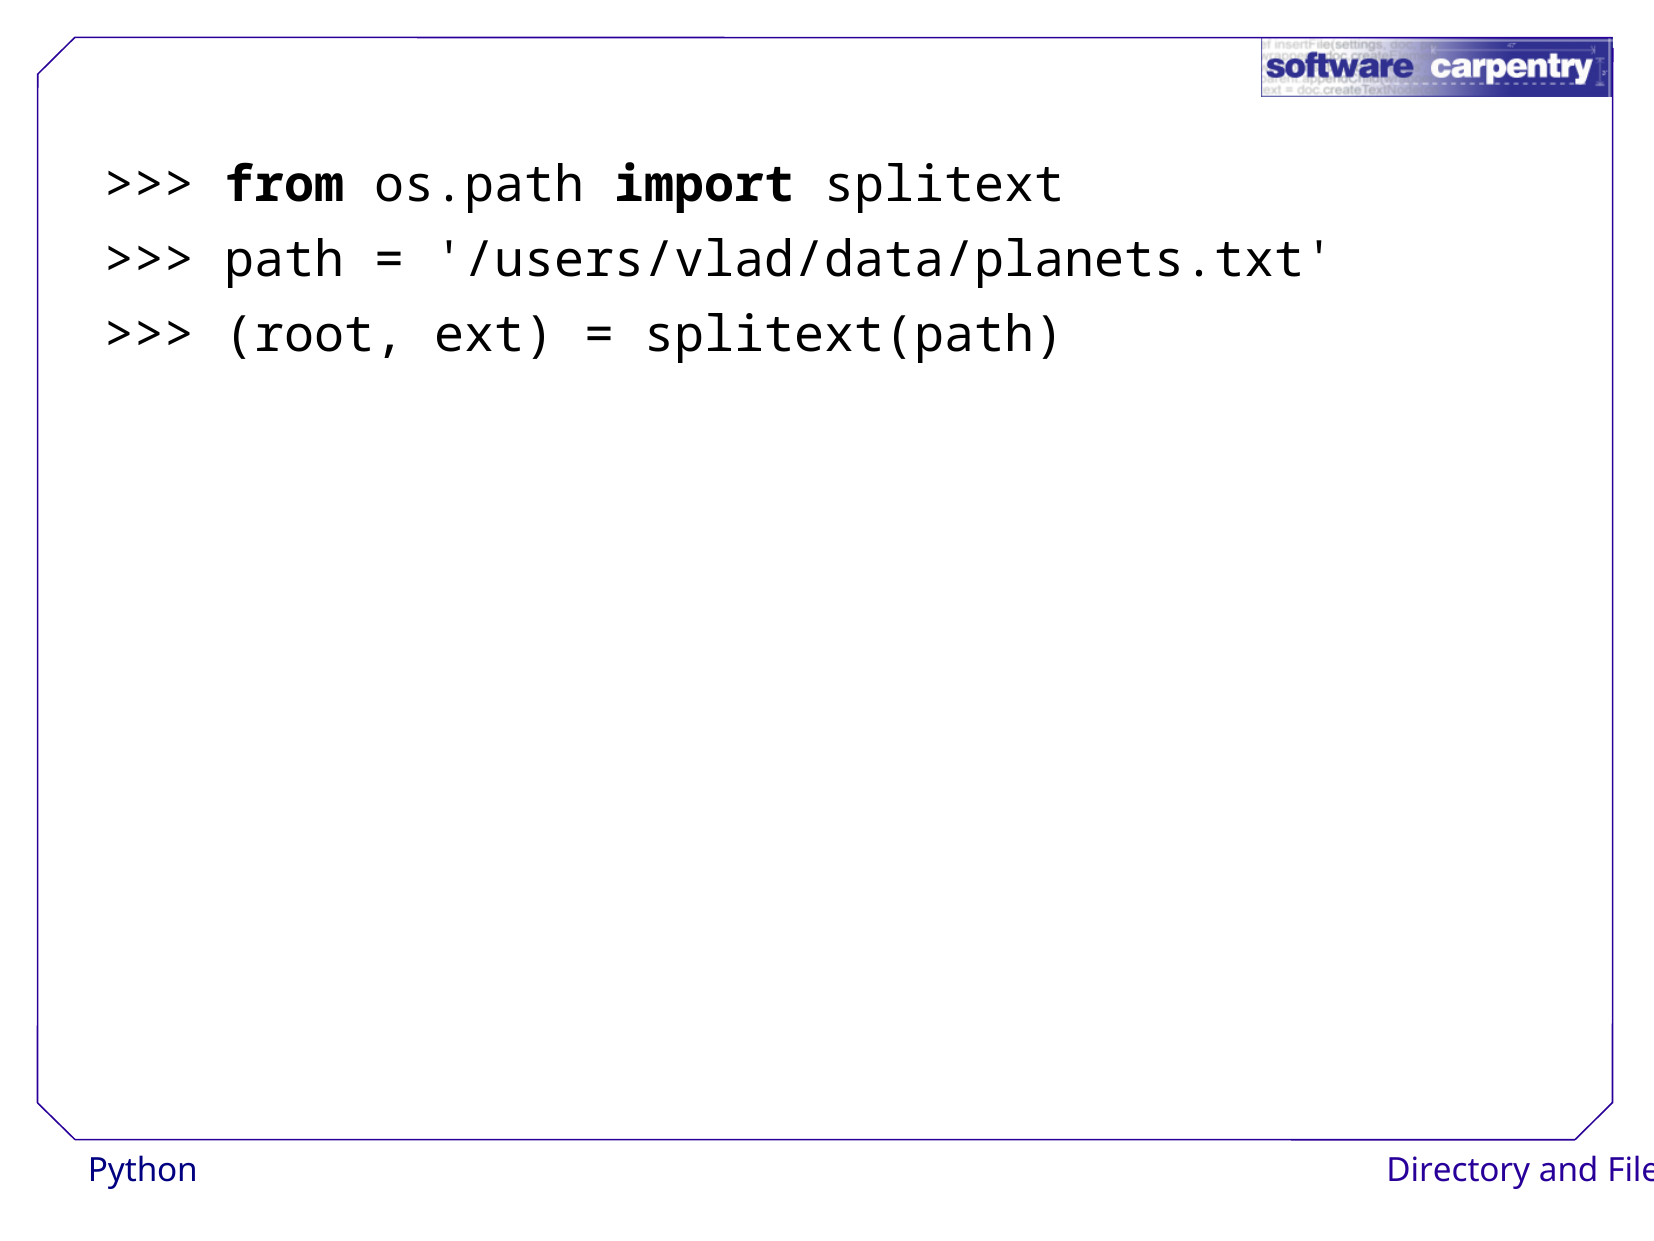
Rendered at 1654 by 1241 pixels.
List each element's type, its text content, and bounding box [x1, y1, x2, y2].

text_box >>> from os.path import splitext >>> path = '/users/vlad/data/planets.txt' >>> (root, ext) = splitext(path) [89, 128, 1512, 1037]
picture [1261, 39, 1613, 97]
